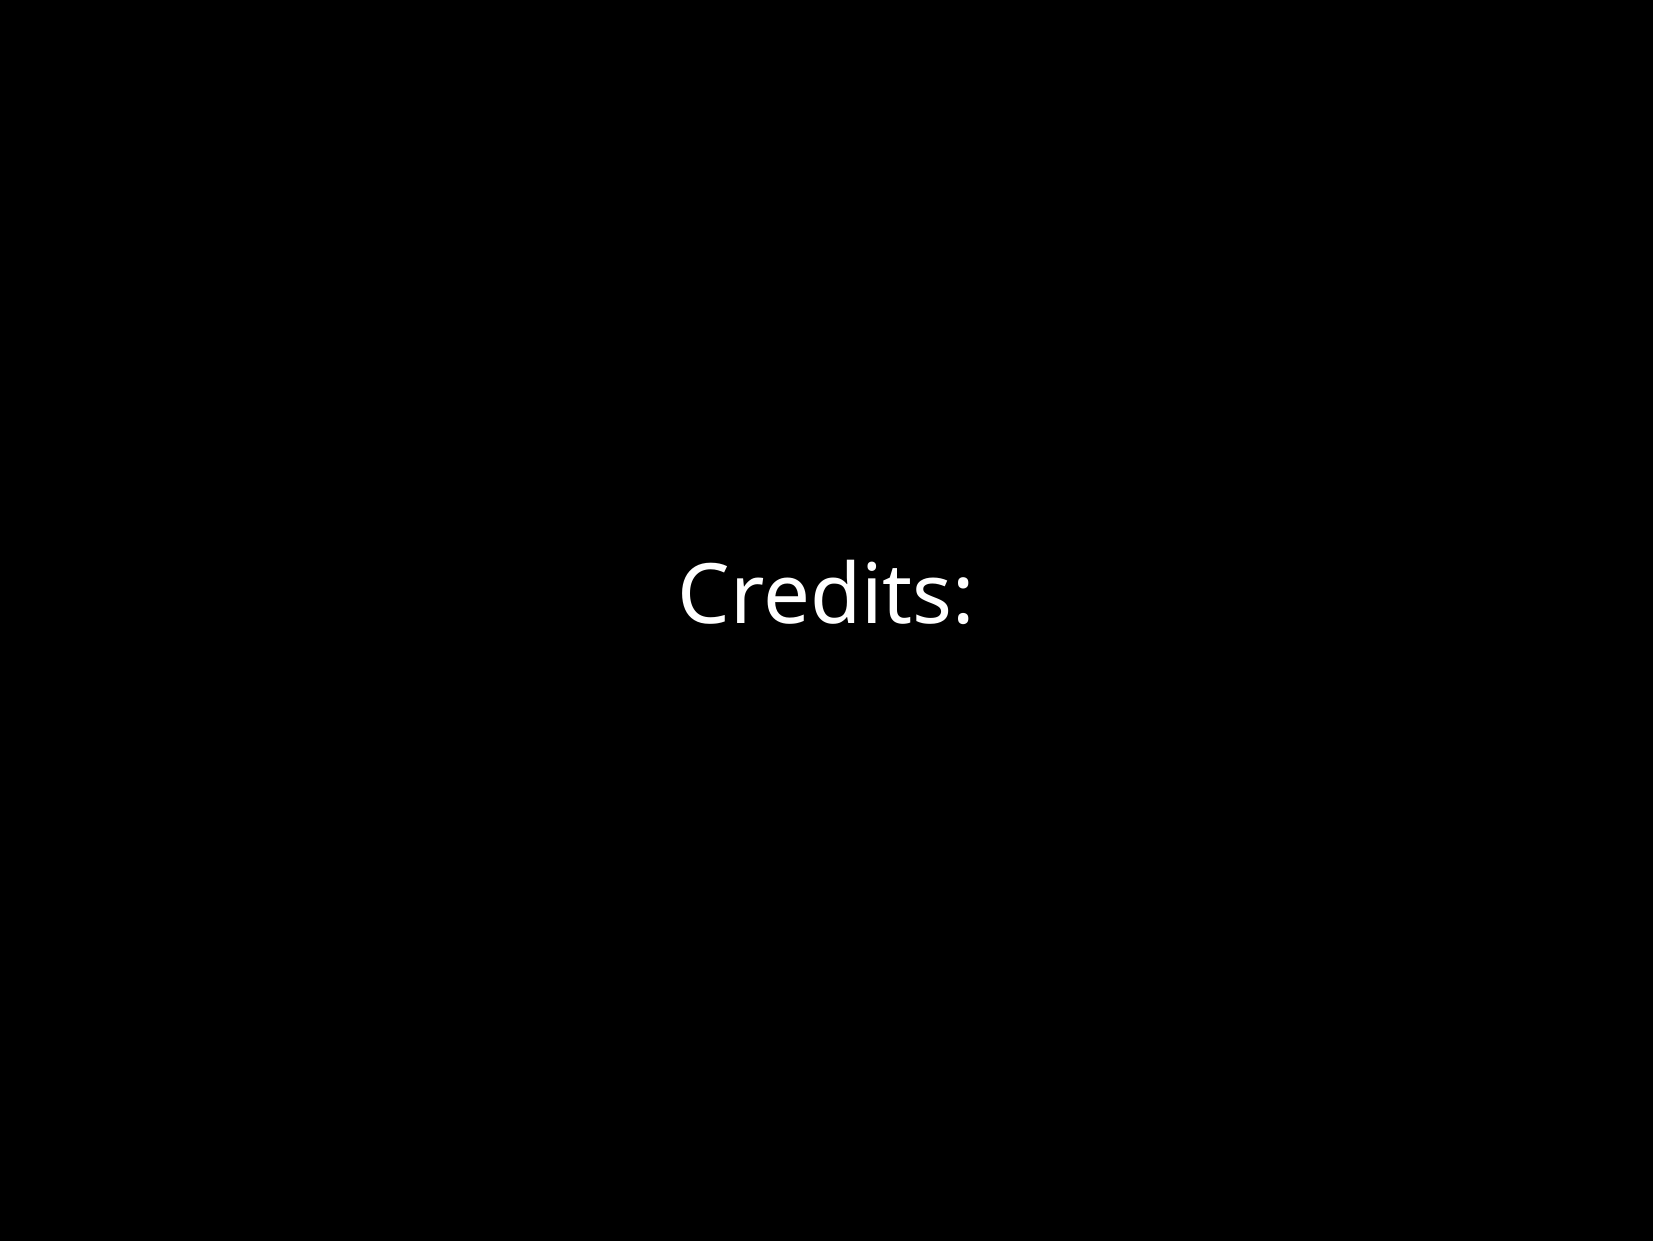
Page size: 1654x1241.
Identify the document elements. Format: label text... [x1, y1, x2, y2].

subtitle Credits: [82, 231, 1571, 951]
